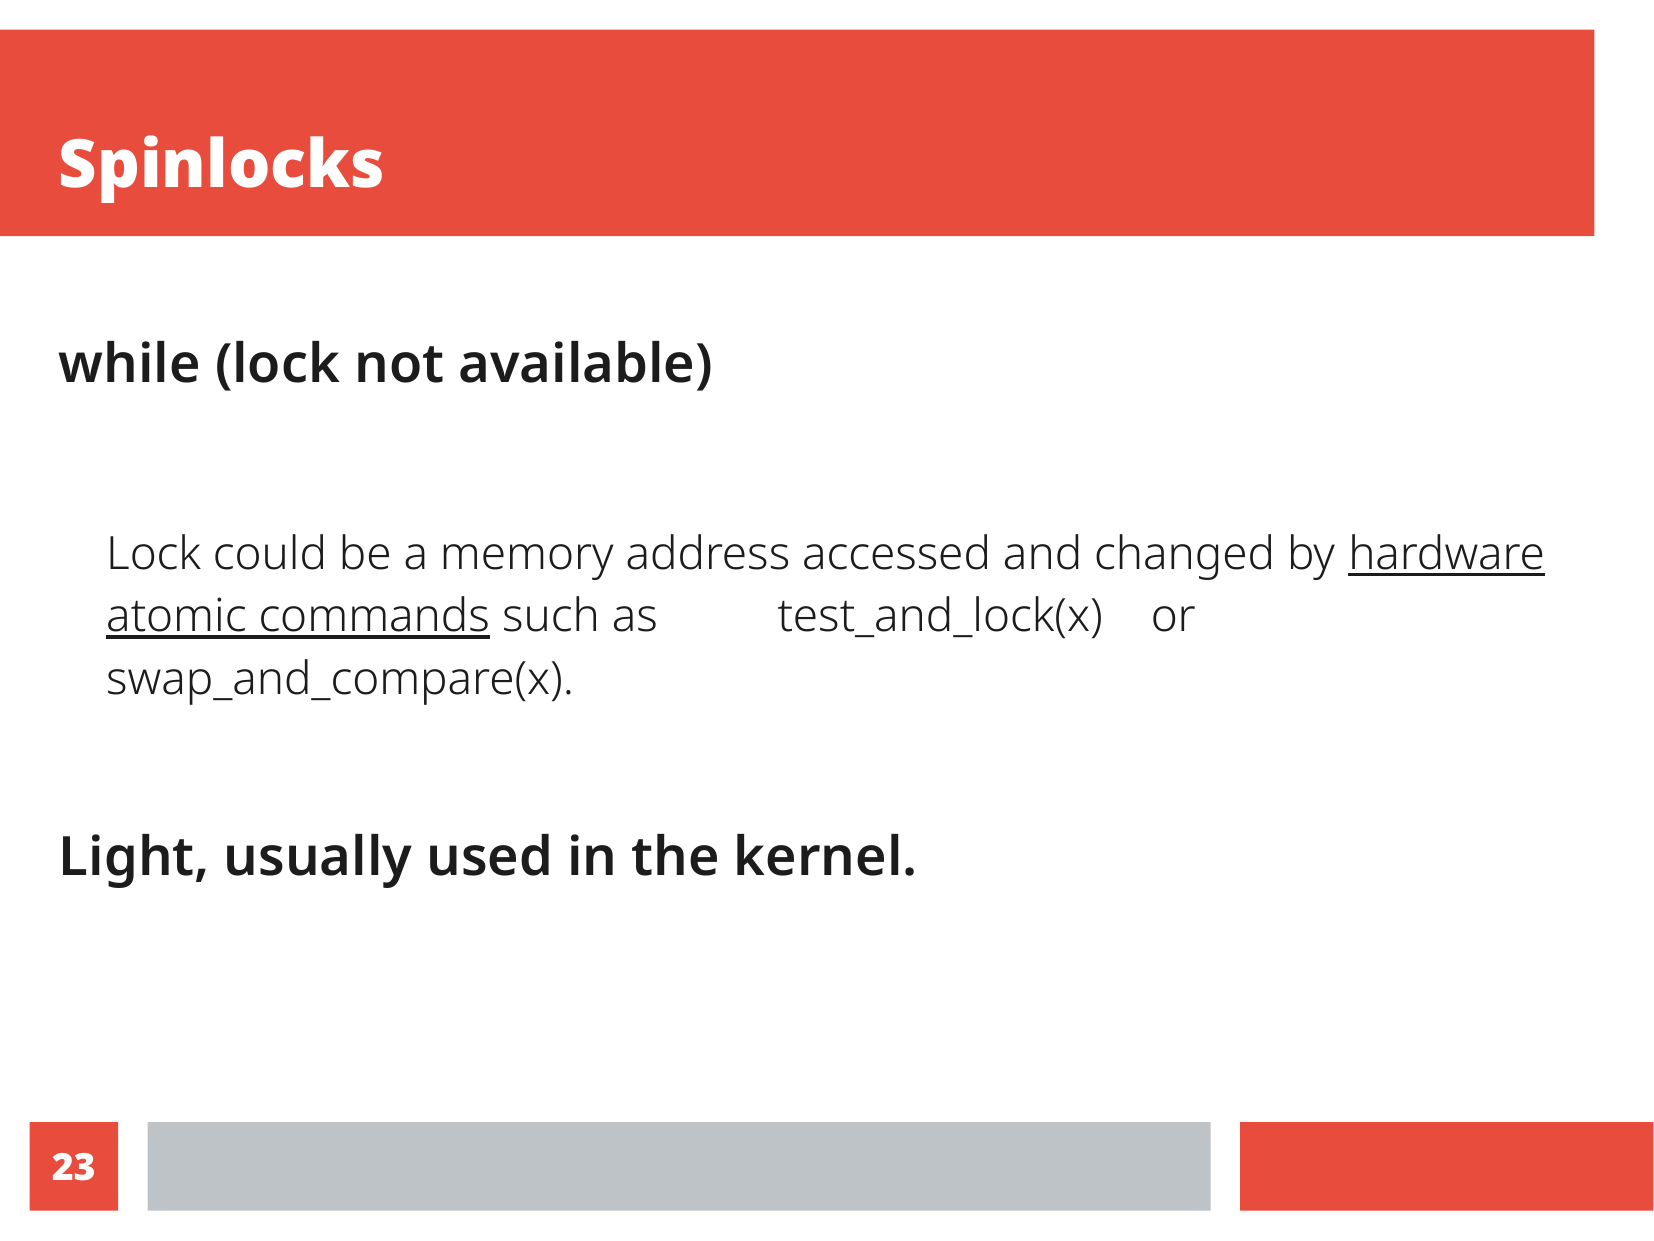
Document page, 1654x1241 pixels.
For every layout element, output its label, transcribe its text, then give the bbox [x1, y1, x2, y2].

list while (lock not available) Lock could be a memory address accessed and changed by hardware atomic commands such as test_and_lock(x) or swap_and_compare(x). Light, usually used in the kernel. [59, 324, 1565, 1093]
title Spinlocks [59, 59, 1595, 207]
